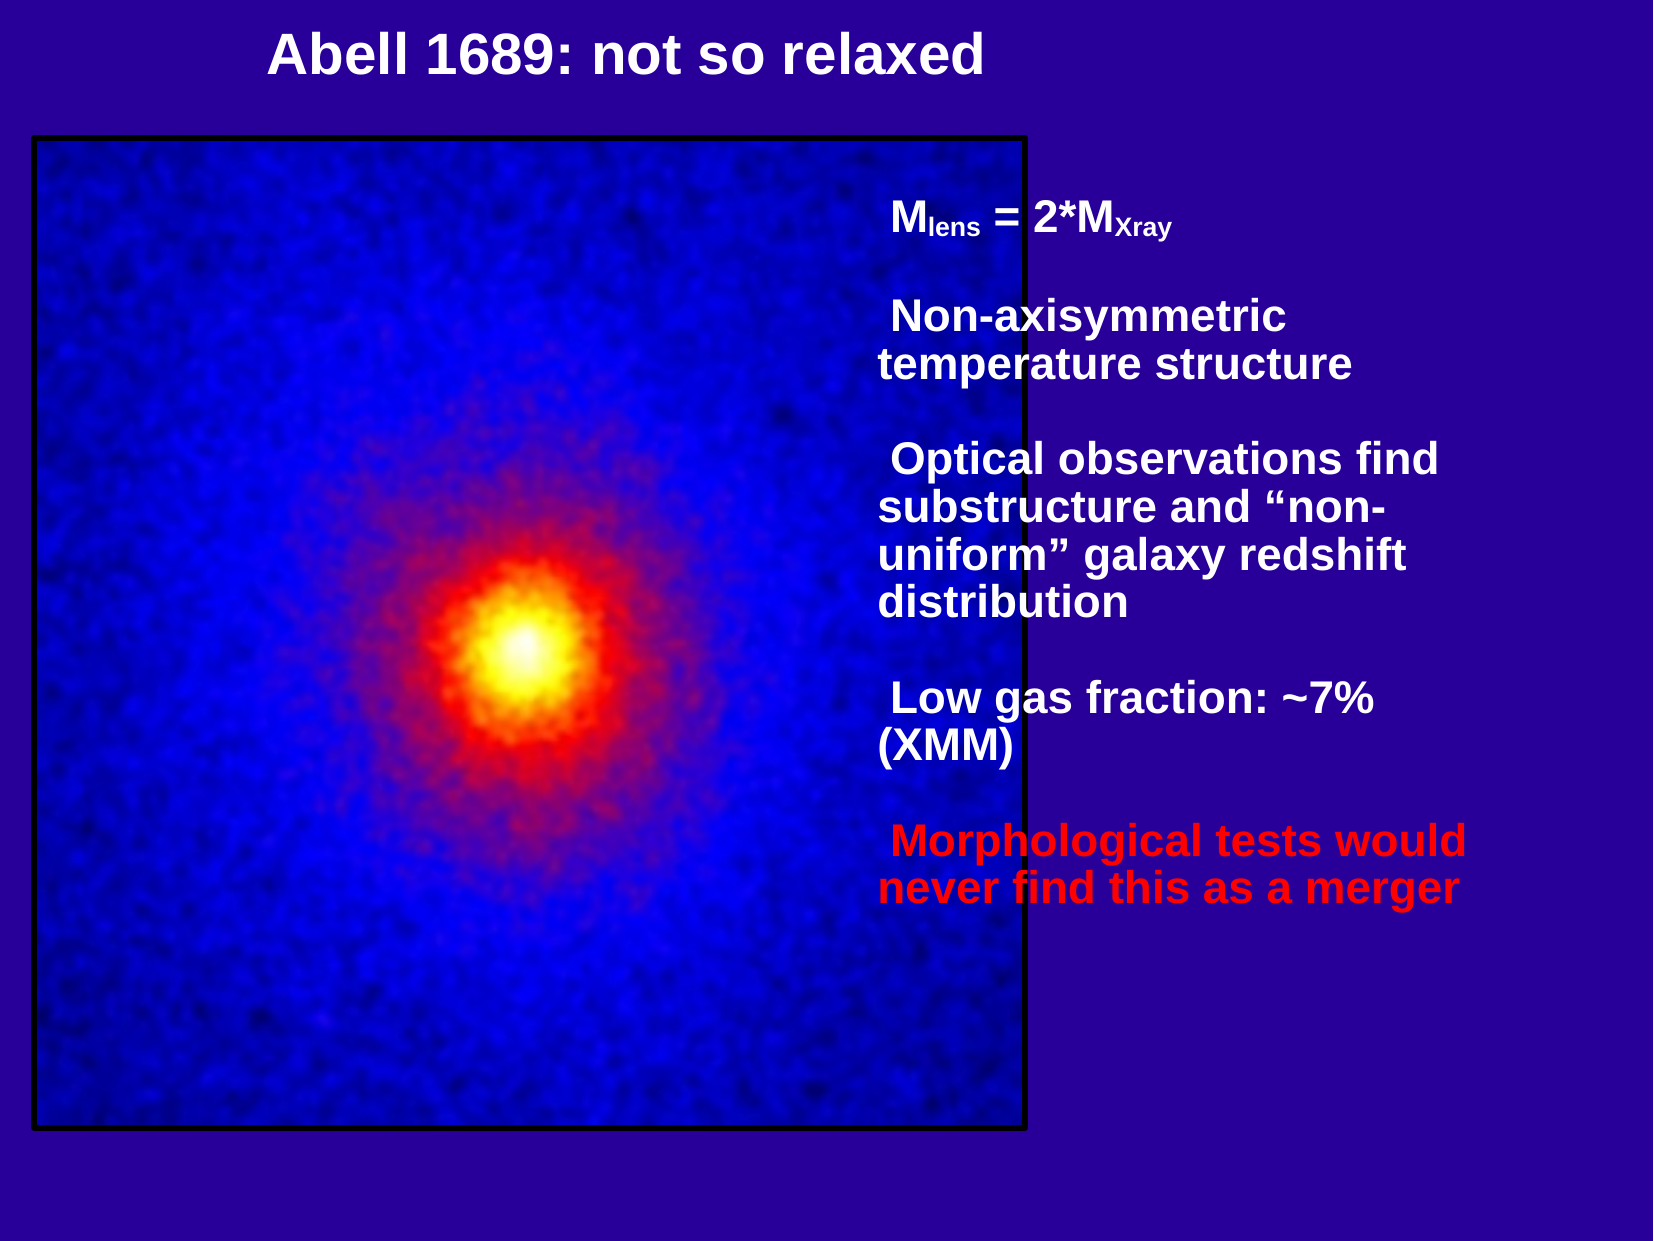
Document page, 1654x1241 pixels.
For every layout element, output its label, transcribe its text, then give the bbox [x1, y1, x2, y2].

text_box Mlens = 2*MXray Non-axisymmetric temperature structure Optical observations find substructure and “non-uniform” galaxy redshift distribution Low gas fraction: ~7% (XMM) Morphological tests would never find this as a merger [862, 187, 1538, 940]
text_box Abell 1689: not so relaxed [304, 15, 950, 102]
picture [37, 140, 1022, 1126]
